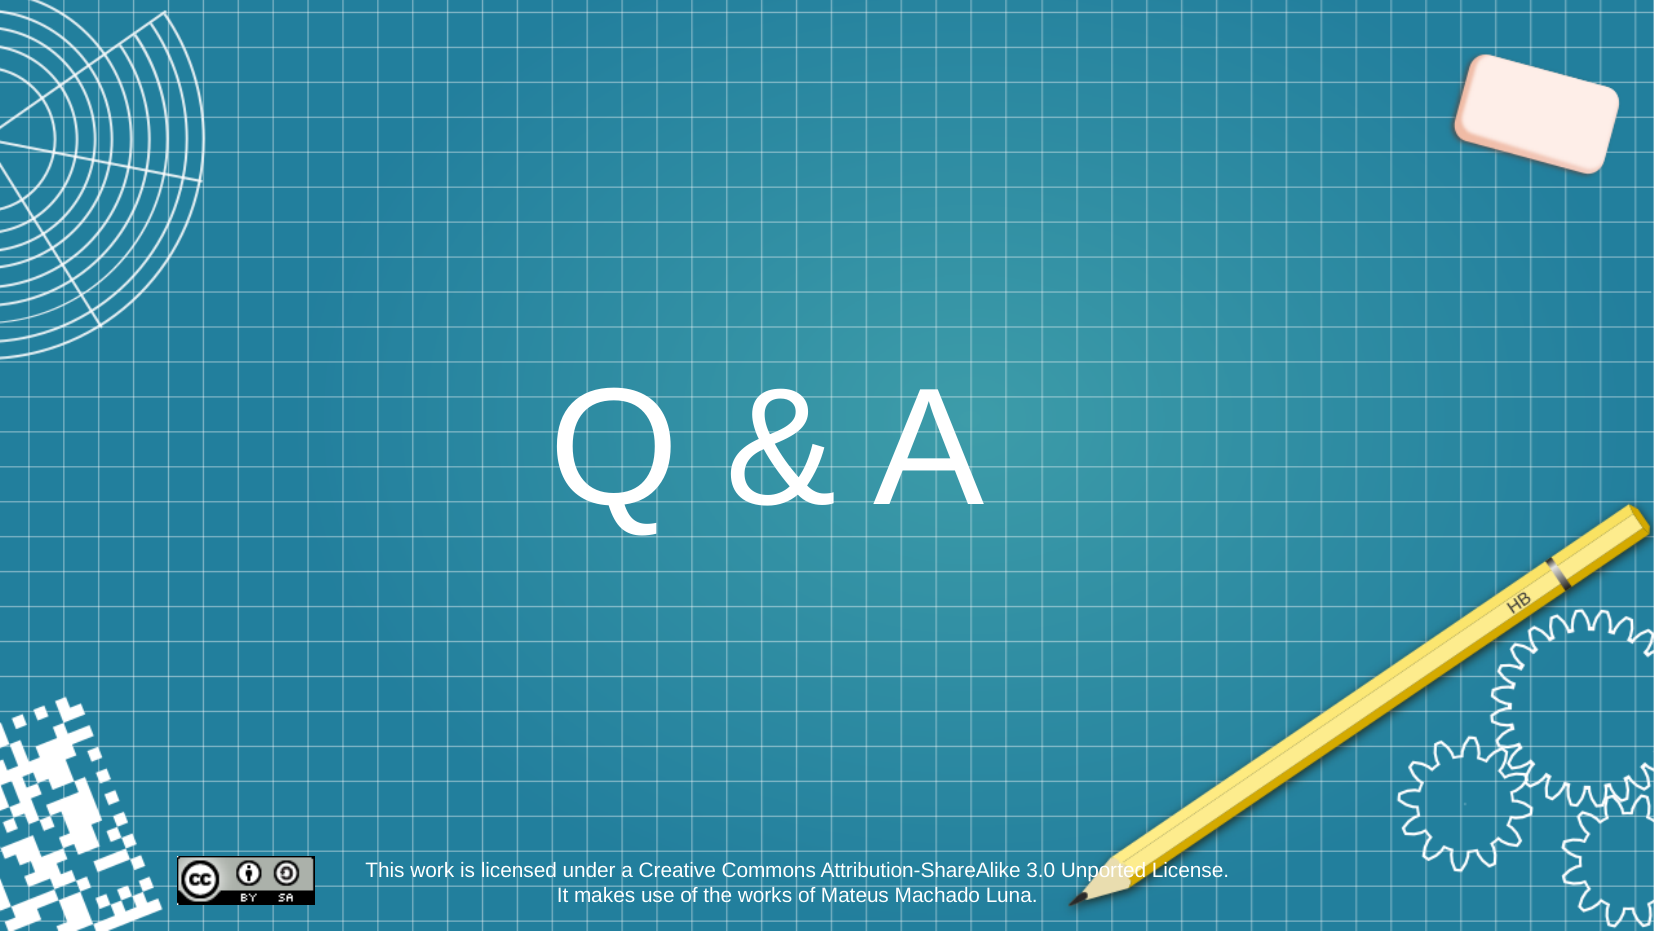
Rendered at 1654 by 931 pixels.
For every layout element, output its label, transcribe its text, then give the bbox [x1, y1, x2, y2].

text_box Q & A [324, 330, 1211, 532]
picture [177, 856, 315, 905]
text_box This work is licensed under a Creative Commons Attribution-ShareAlike 3.0 Unported License. It makes use of the works of Mateus Machado Luna. [315, 856, 1388, 905]
